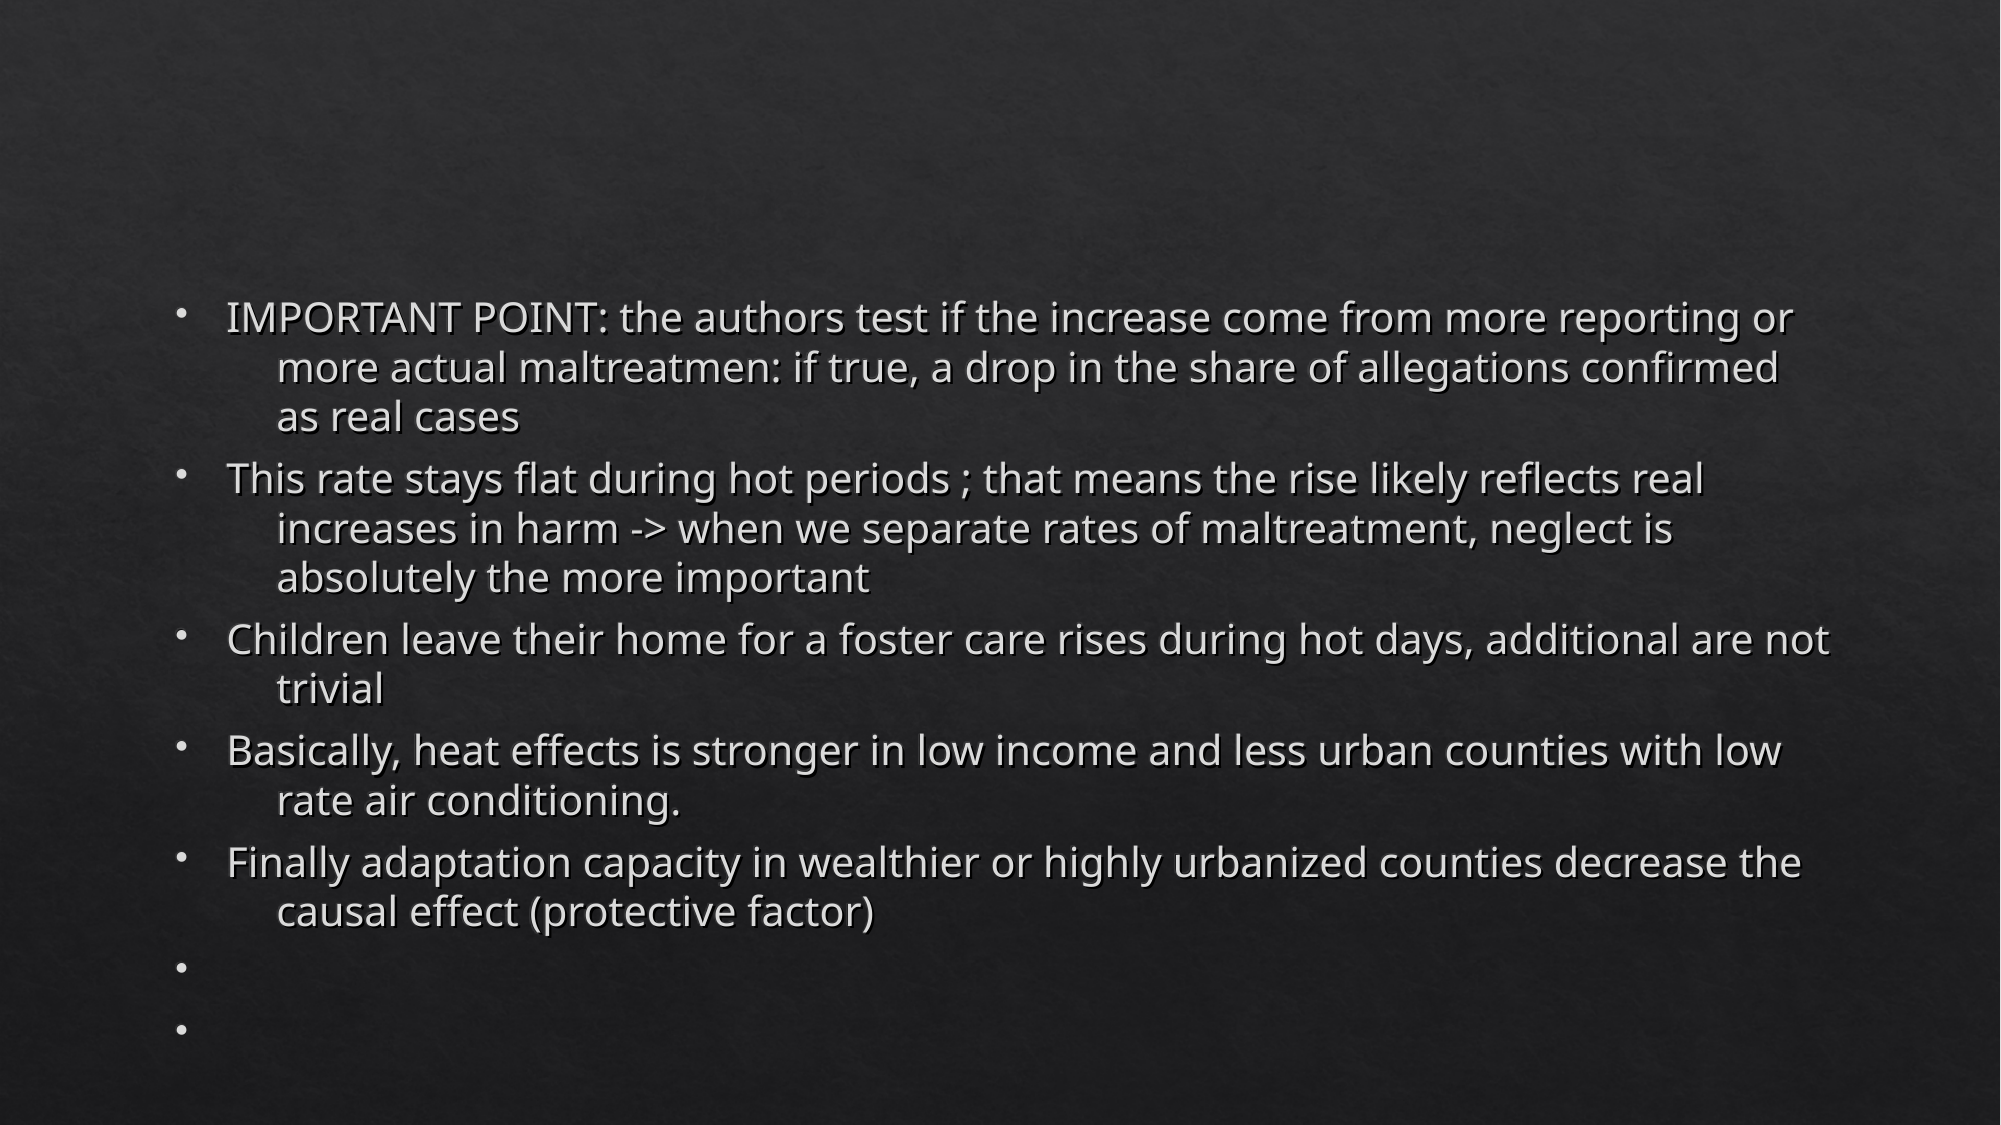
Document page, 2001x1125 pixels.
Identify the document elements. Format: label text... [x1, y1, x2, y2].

list IMPORTANT POINT: the authors test if the increase come from more reporting or more actual maltreatmen: if true, a drop in the share of allegations confirmed as real cases This rate stays flat during hot periods ; that means the rise likely reflects real increases in harm -> when we separate rates of maltreatment, neglect is absolutely the more important Children leave their home for a foster care rises during hot days, additional are not trivial Basically, heat effects is stronger in low income and less urban counties with low rate air conditioning. Finally adaptation capacity in wealthier or highly urbanized counties decrease the causal effect (protective factor) [149, 284, 1849, 950]
